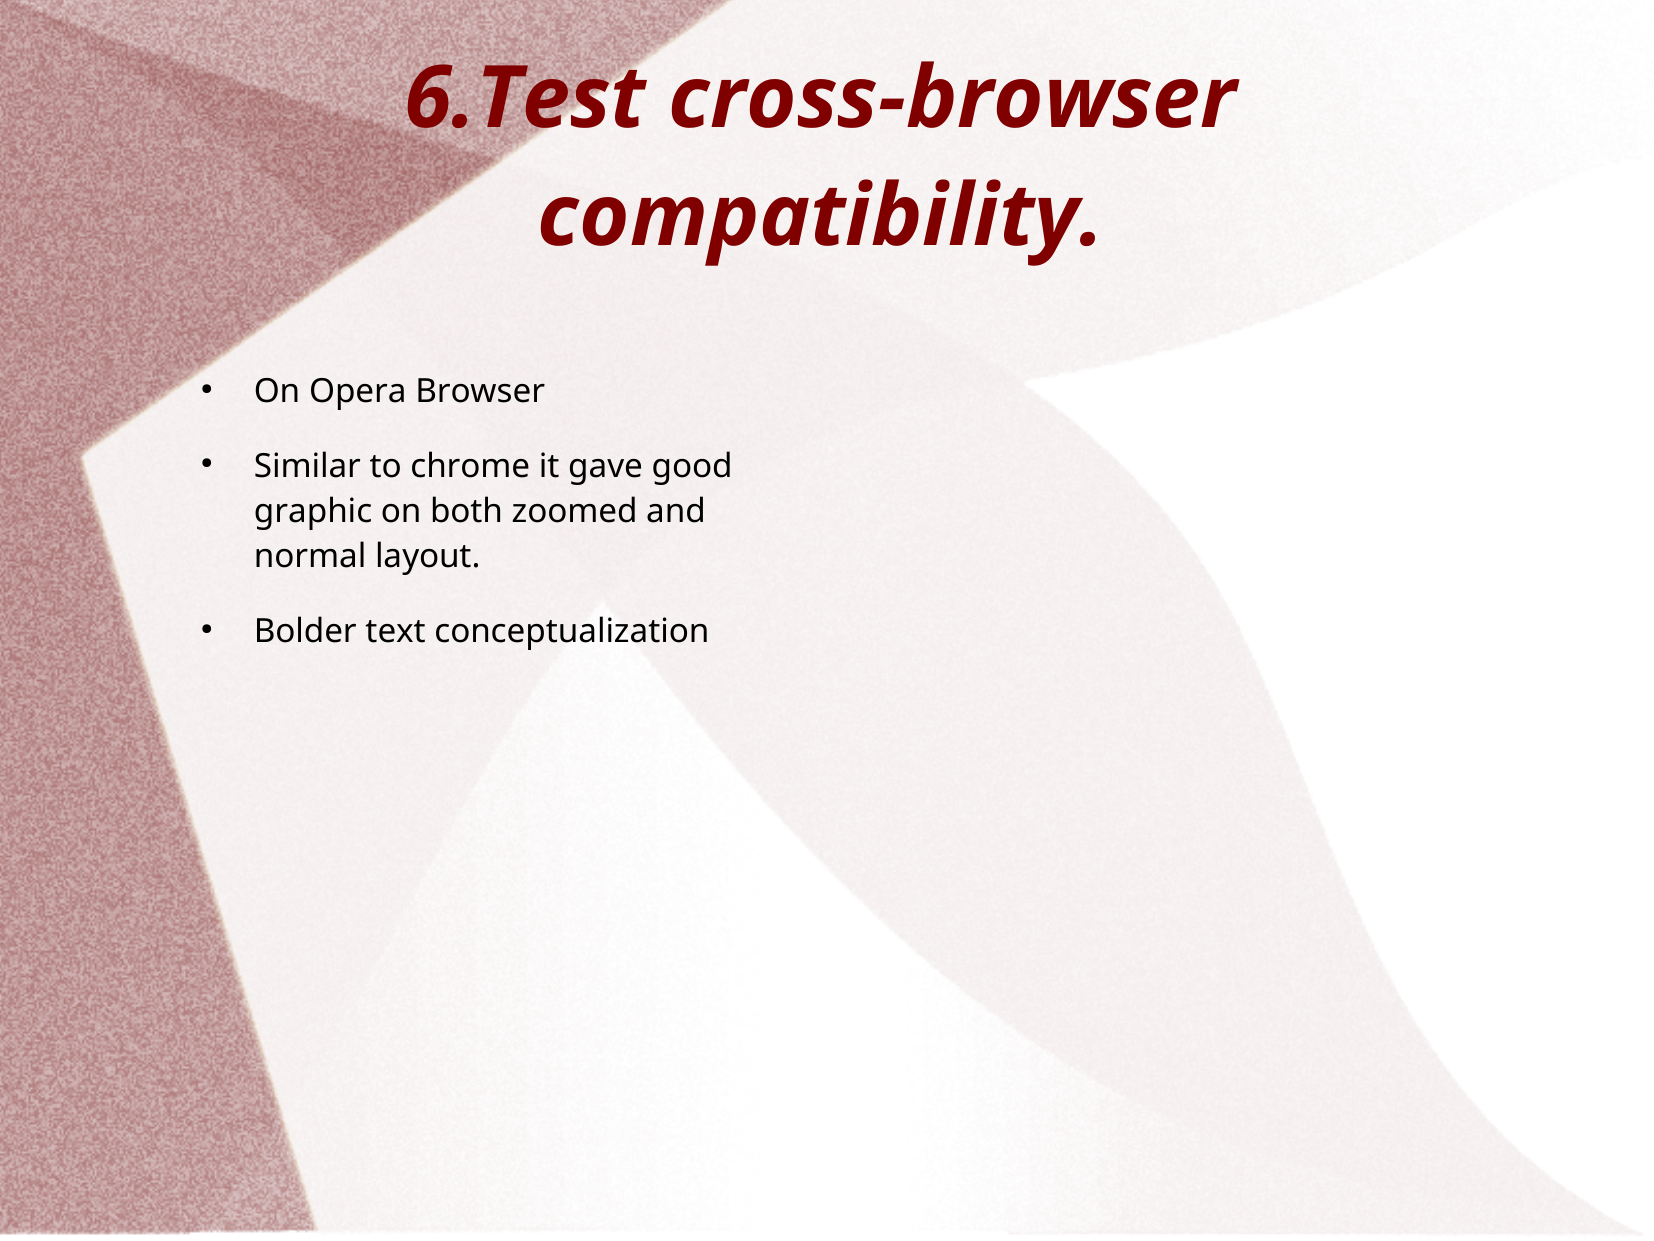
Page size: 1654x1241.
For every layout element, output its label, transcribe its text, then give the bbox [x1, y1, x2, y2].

list On Opera Browser Similar to chrome it gave good graphic on both zoomed and normal layout. Bolder text conceptualization [183, 366, 806, 993]
picture [0, 0, 1654, 1241]
title 6.Test cross-browser compatibility. [177, 32, 1465, 274]
